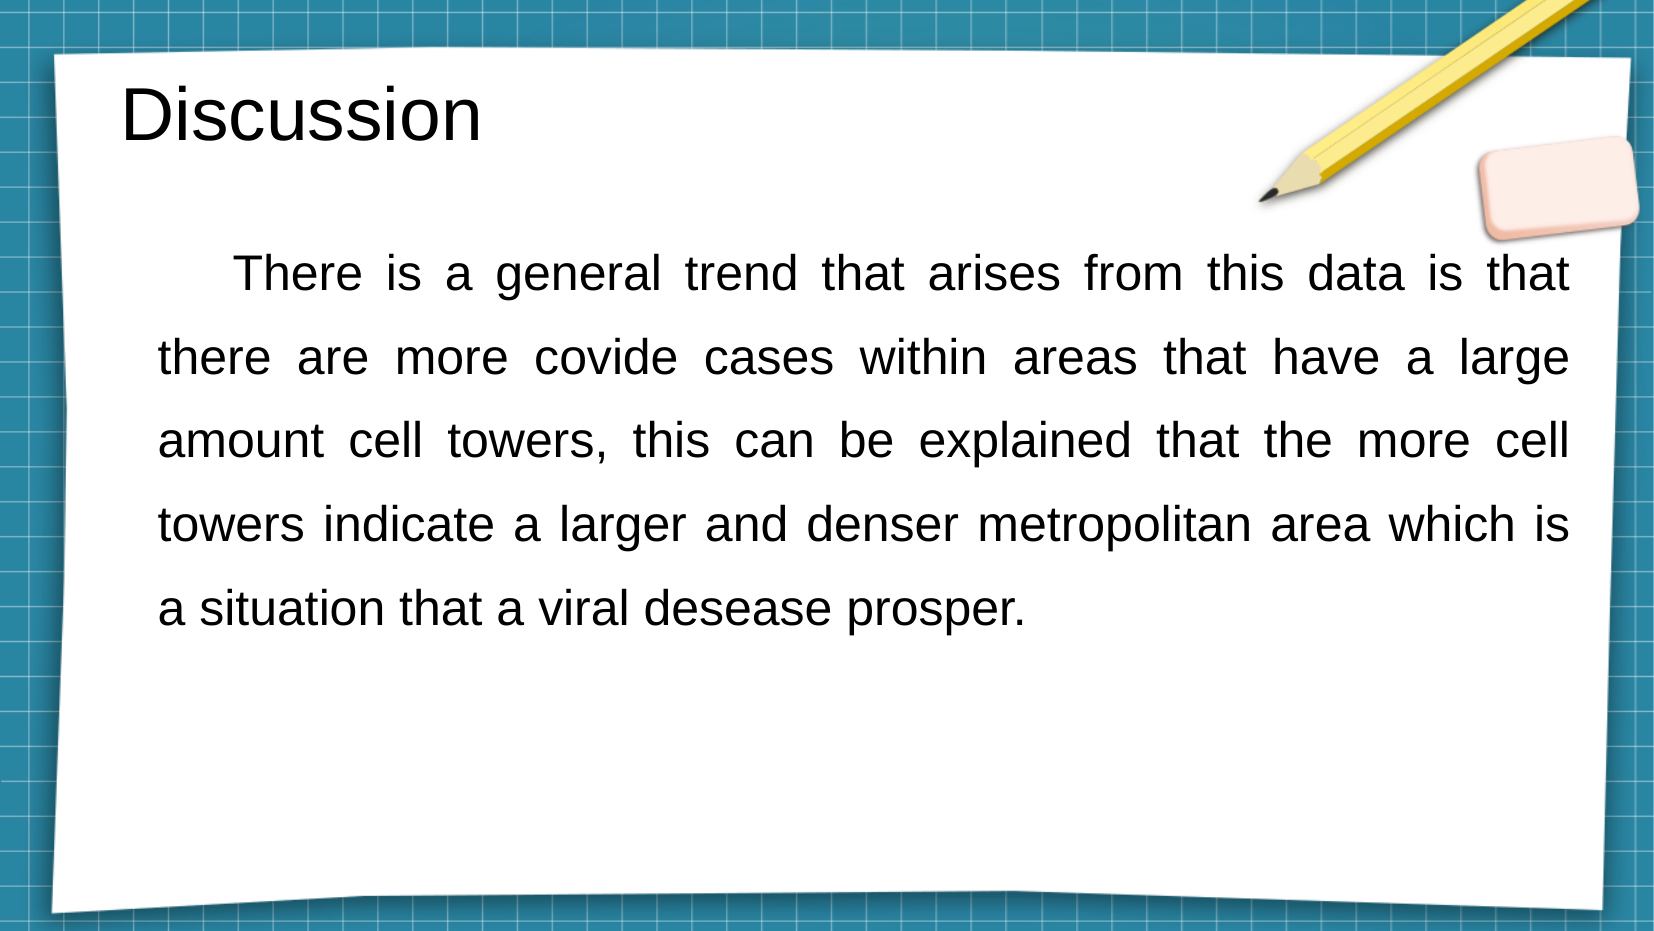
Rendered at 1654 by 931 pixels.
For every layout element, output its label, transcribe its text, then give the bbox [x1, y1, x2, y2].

list There is a general trend that arises from this data is that there are more covide cases within areas that have a large amount cell towers, this can be explained that the more cell towers indicate a larger and denser metropolitan area which is a situation that a viral desease prosper. [82, 217, 1571, 758]
picture [0, 0, 1654, 931]
title Discussion [82, 37, 1571, 193]
